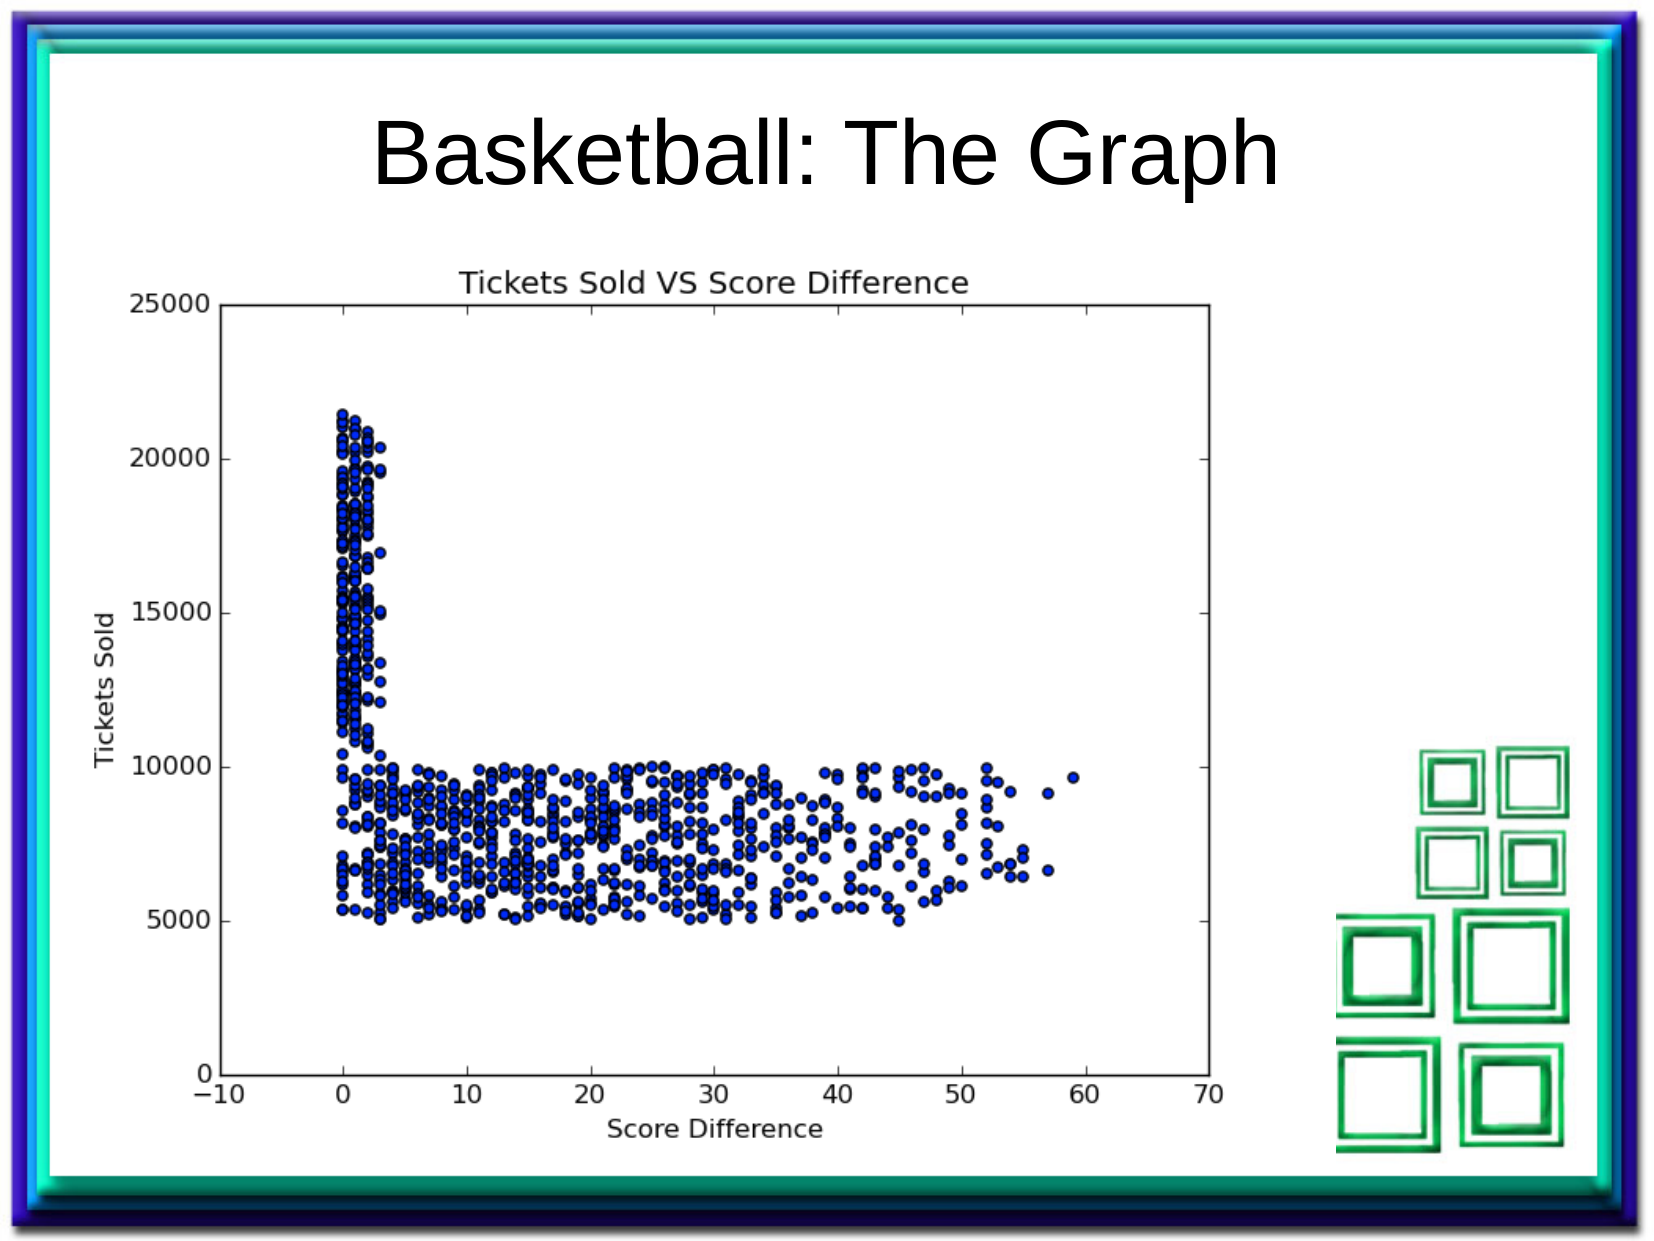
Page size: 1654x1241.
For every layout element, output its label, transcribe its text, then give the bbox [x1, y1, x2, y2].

picture [0, 0, 1654, 1241]
title Basketball: The Graph [82, 49, 1571, 257]
